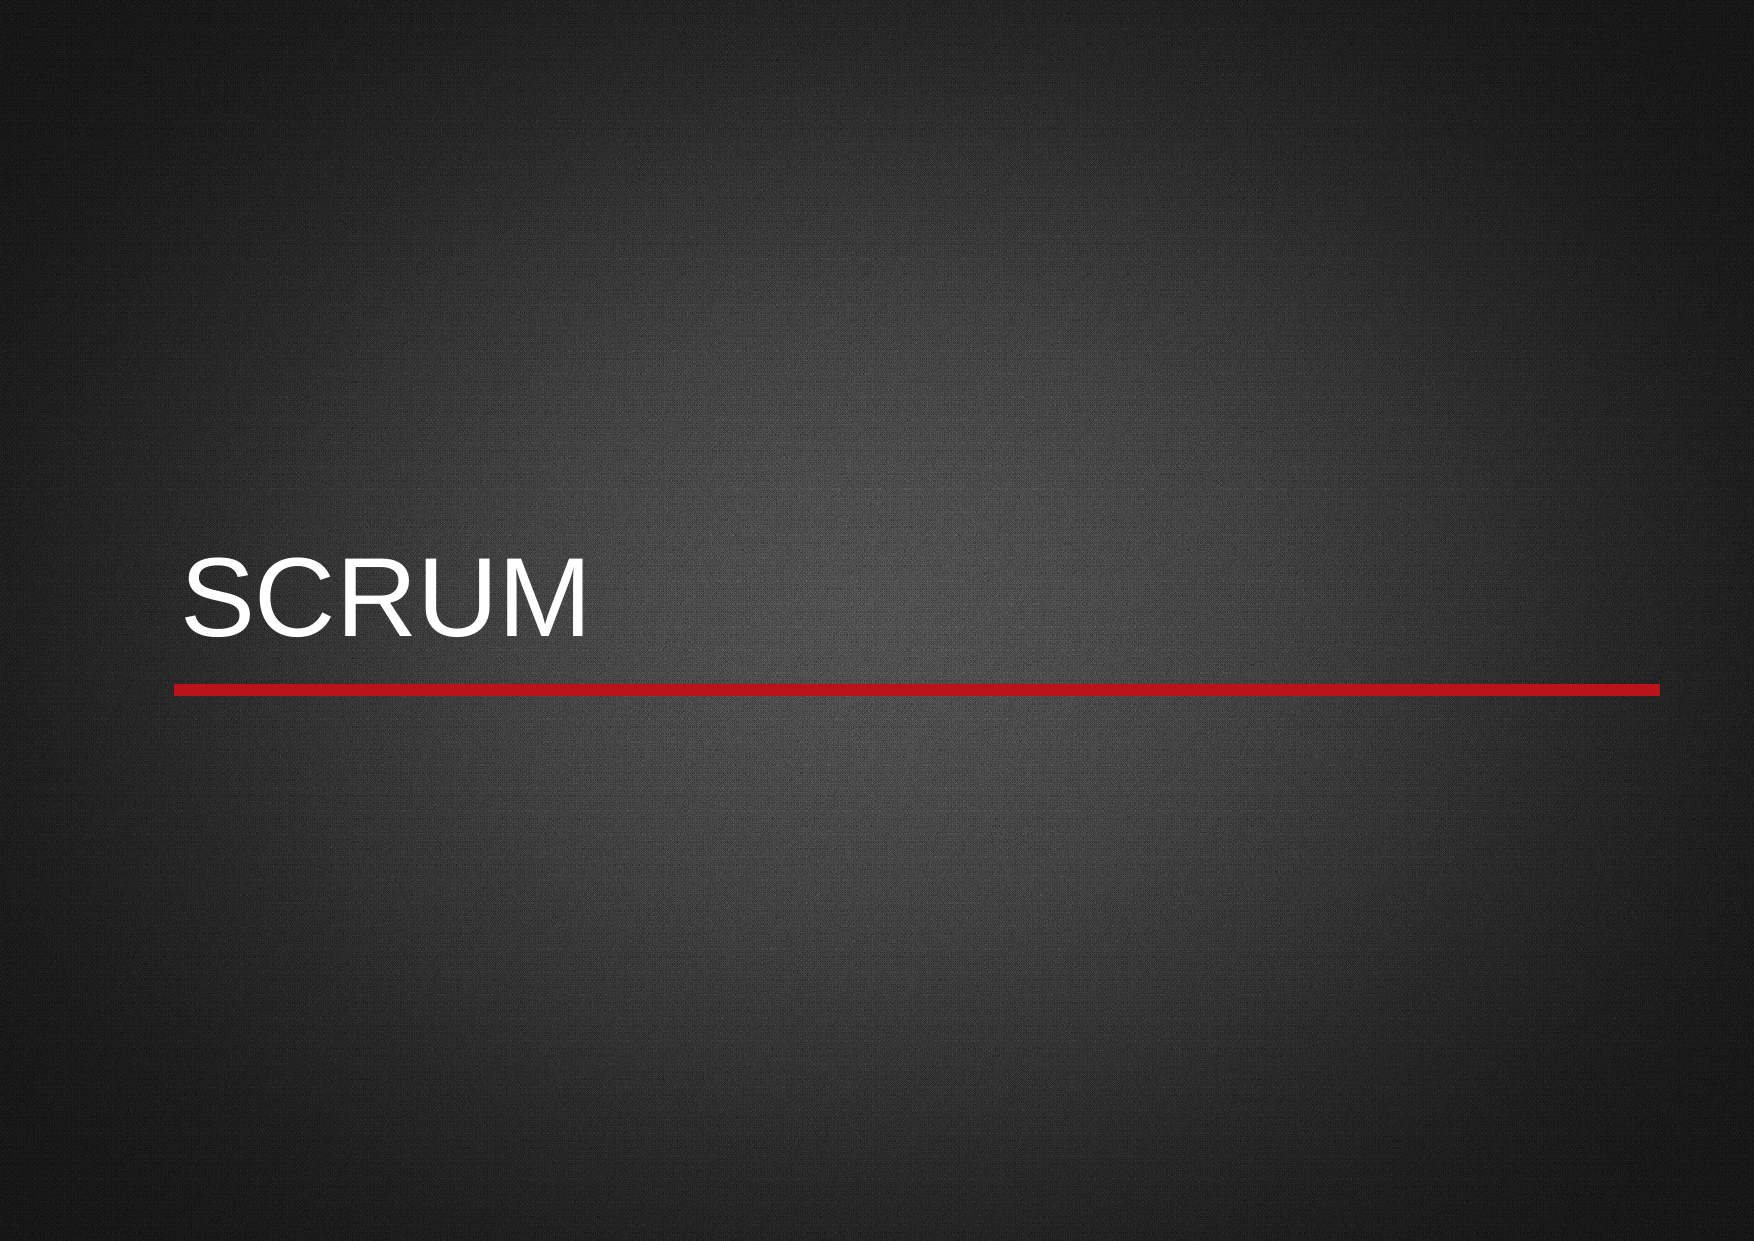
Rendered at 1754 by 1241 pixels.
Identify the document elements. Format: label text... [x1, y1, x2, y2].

title SCRUM [180, 49, 1667, 661]
picture [0, 0, 1754, 1241]
